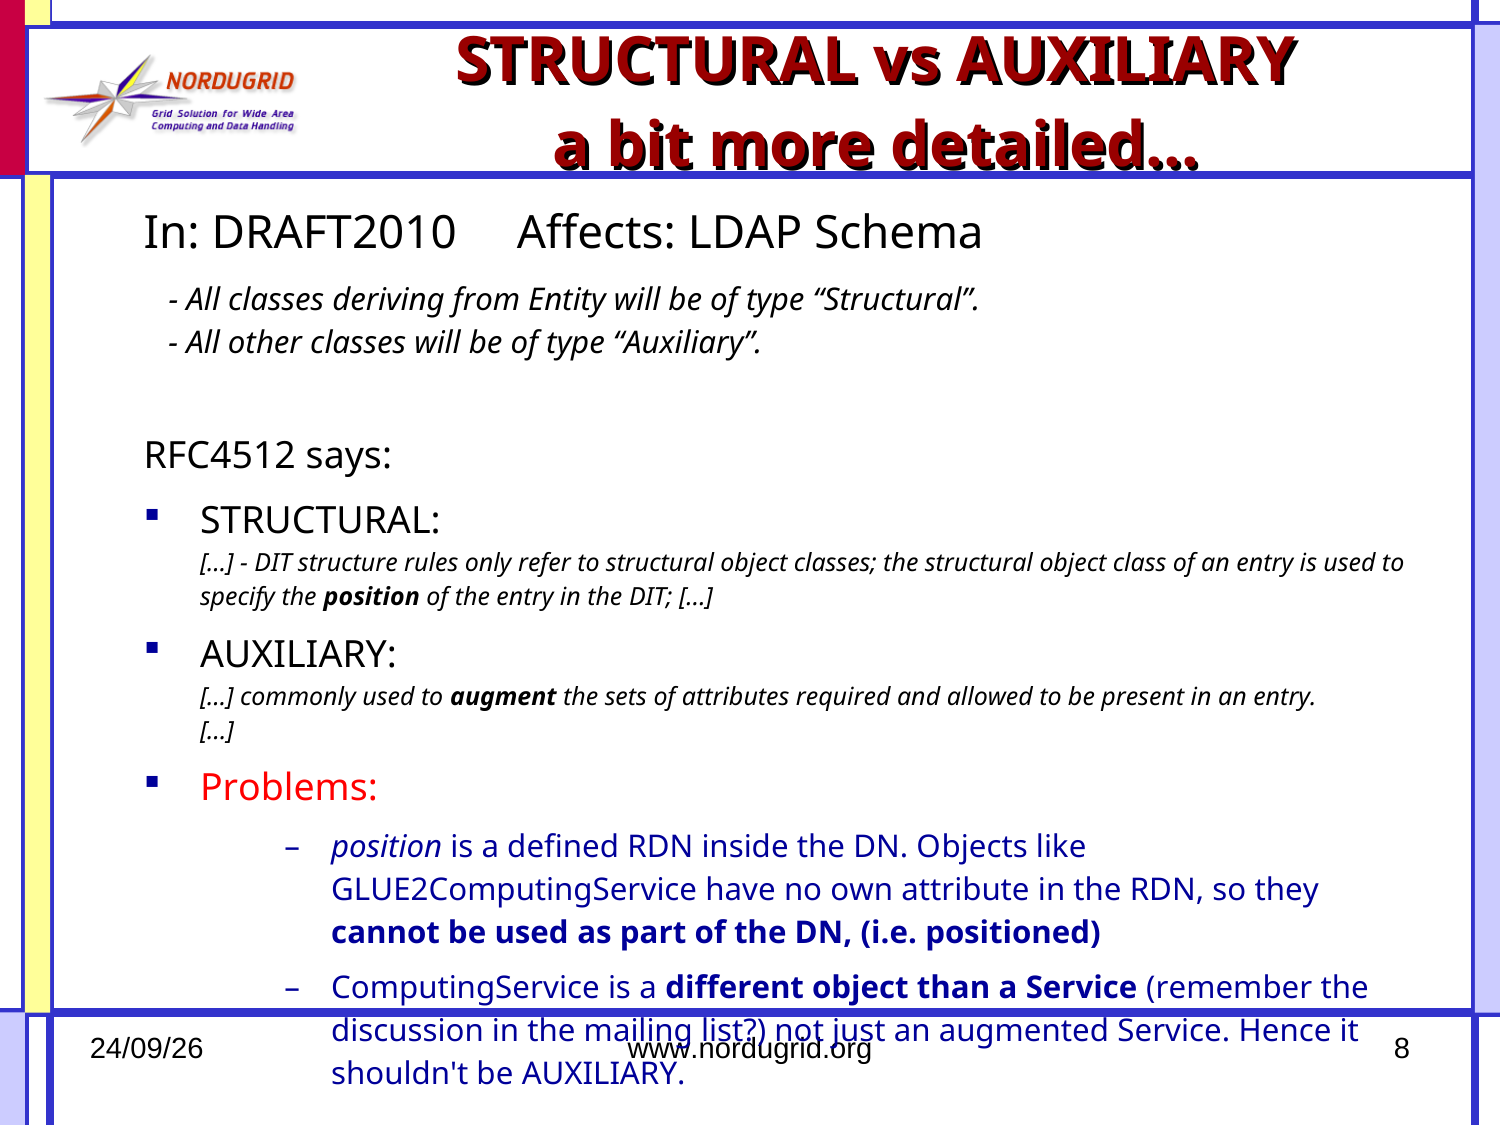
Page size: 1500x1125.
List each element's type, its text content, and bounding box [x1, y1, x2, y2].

picture [40, 49, 301, 148]
list In: DRAFT2010 Affects: LDAP Schema - All classes deriving from Entity will be of type “Structural”. - All other classes will be of type “Auxiliary”. RFC4512 says: STRUCTURAL: […] - DIT structure rules only refer to structural object classes; the structural object class of an entry is used to specify the position of the entry in the DIT; [...] AUXILIARY: […] commonly used to augment the sets of attributes required and allowed to be present in an entry. [...] Problems: position is a defined RDN inside the DN. Objects like GLUE2ComputingService have no own attribute in the RDN, so they cannot be used as part of the DN, (i.e. positioned) ComputingService is a different object than a Service (remember the discussion in the mailing list?) not just an augmented Service. Hence it shouldn't be AUXILIARY. [87, 200, 1426, 1006]
title STRUCTURAL vs AUXILIARY a bit more detailed... [324, 17, 1428, 183]
